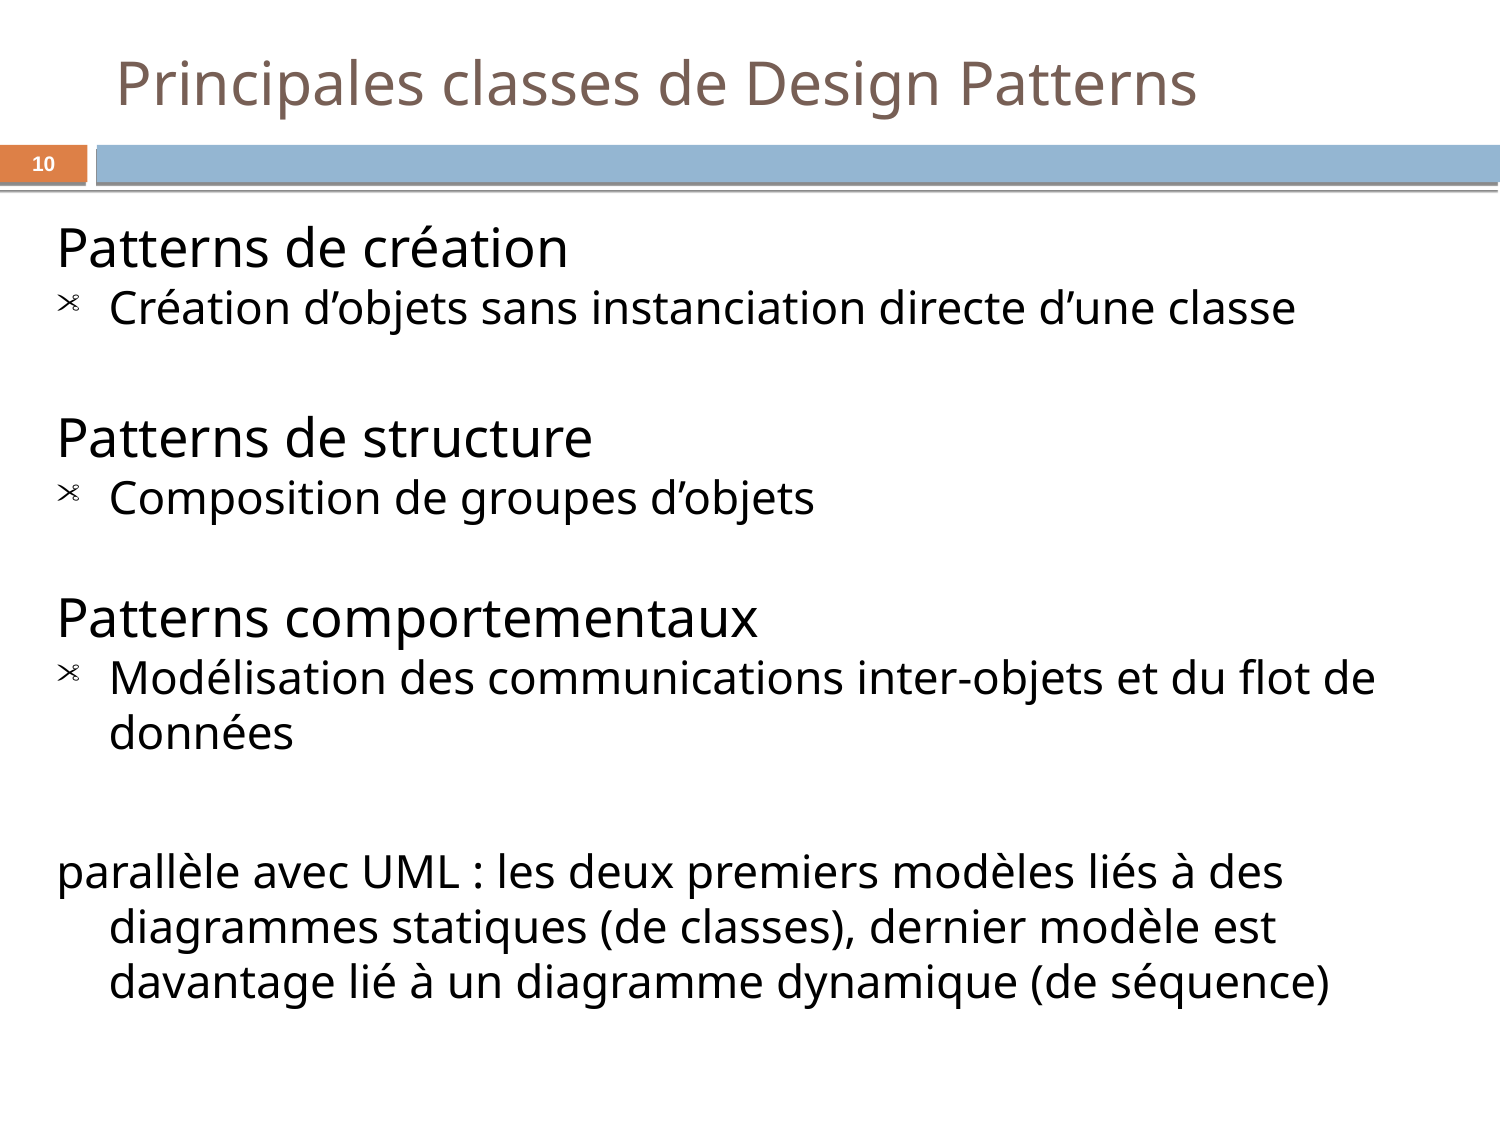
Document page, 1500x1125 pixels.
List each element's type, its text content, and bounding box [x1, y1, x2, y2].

slide_number <numéro> [0, 143, 88, 184]
list Patterns de création Création d’objets sans instanciation directe d’une classe Patterns de structure Composition de groupes d’objets Patterns comportementaux Modélisation des communications inter-objets et du flot de données parallèle avec UML : les deux premiers modèles liés à des diagrammes statiques (de classes), dernier modèle est davantage lié à un diagramme dynamique (de séquence) [41, 206, 1500, 1071]
title Principales classes de Design Patterns [100, 37, 1438, 126]
